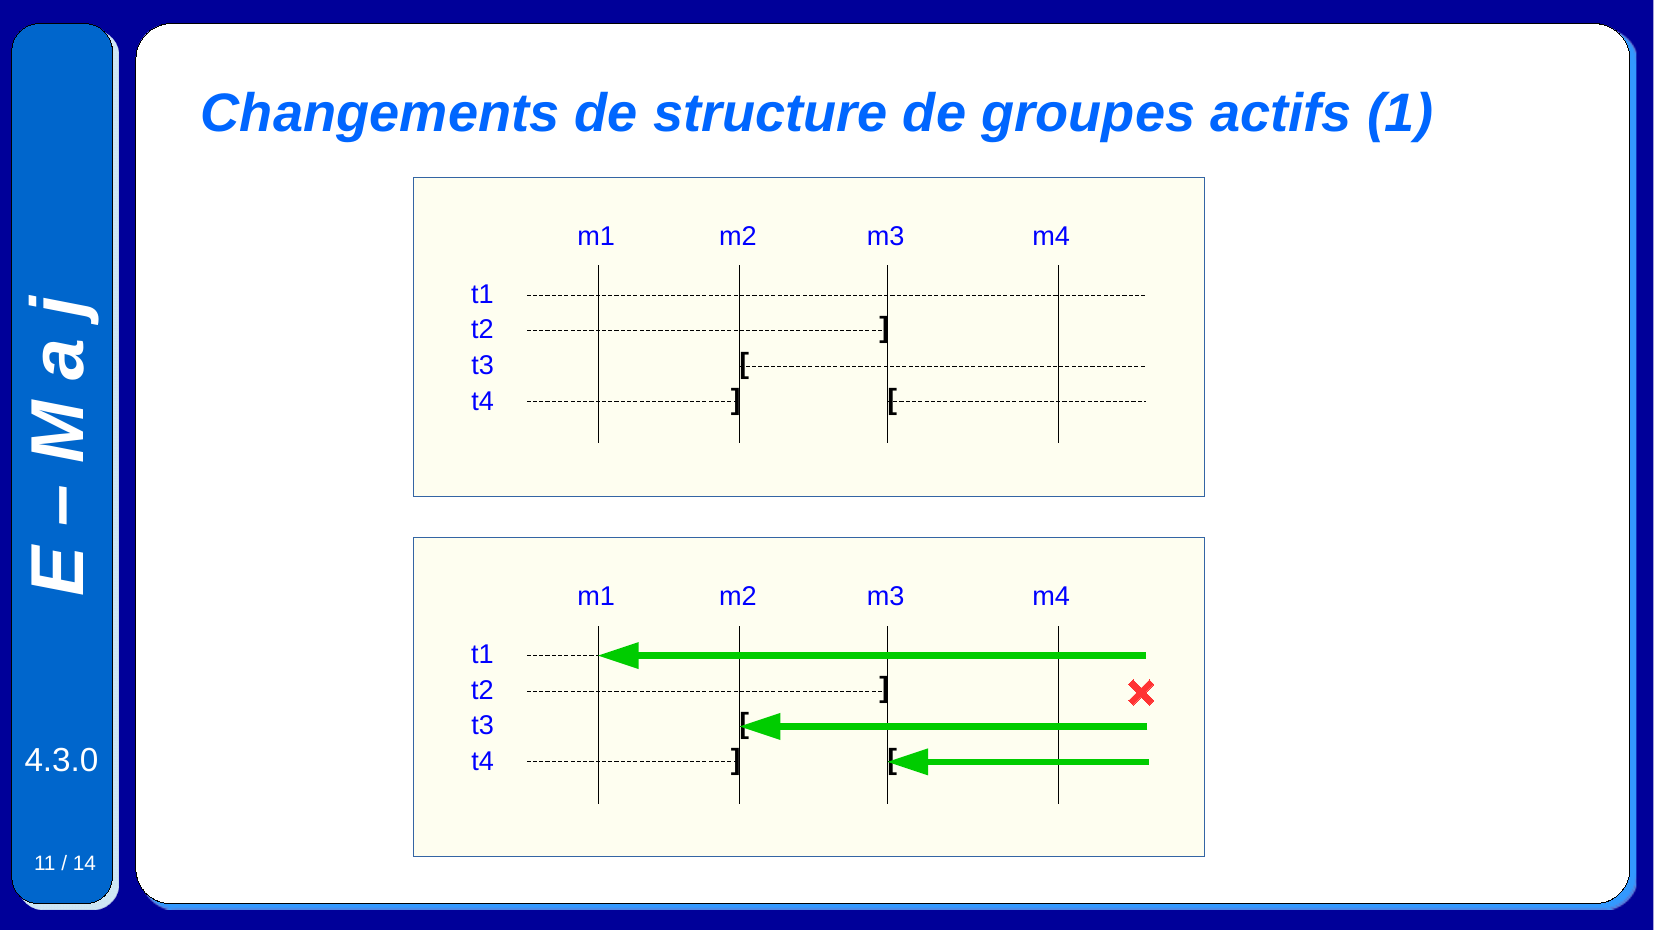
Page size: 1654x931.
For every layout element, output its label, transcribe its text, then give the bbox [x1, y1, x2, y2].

text_box [ [872, 375, 916, 433]
text_box [ [724, 339, 767, 397]
title Changements de structure de groupes actifs (1) [200, 34, 1575, 191]
text_box t2 [456, 667, 518, 702]
text_box t2 [456, 307, 518, 342]
text_box ] [864, 303, 907, 361]
text_box t1 [456, 271, 518, 307]
text_box ] [864, 663, 907, 721]
text_box t1 [456, 631, 518, 667]
text_box [413, 537, 1205, 857]
text_box m2 [704, 213, 787, 271]
text_box t3 [456, 342, 518, 378]
text_box ] [716, 375, 759, 433]
text_box m2 [704, 573, 787, 631]
text_box t3 [456, 702, 518, 738]
text_box [413, 191, 1205, 497]
text_box m4 [1017, 573, 1100, 631]
text_box ] [716, 735, 759, 793]
text_box m3 [852, 213, 934, 271]
text_box m4 [1017, 213, 1100, 271]
text_box m3 [852, 573, 934, 631]
text_box t4 [456, 378, 518, 435]
text_box m1 [562, 573, 645, 631]
text_box m1 [562, 213, 645, 271]
text_box [ [724, 699, 767, 757]
text_box t4 [456, 738, 518, 796]
text_box [ [872, 735, 916, 793]
